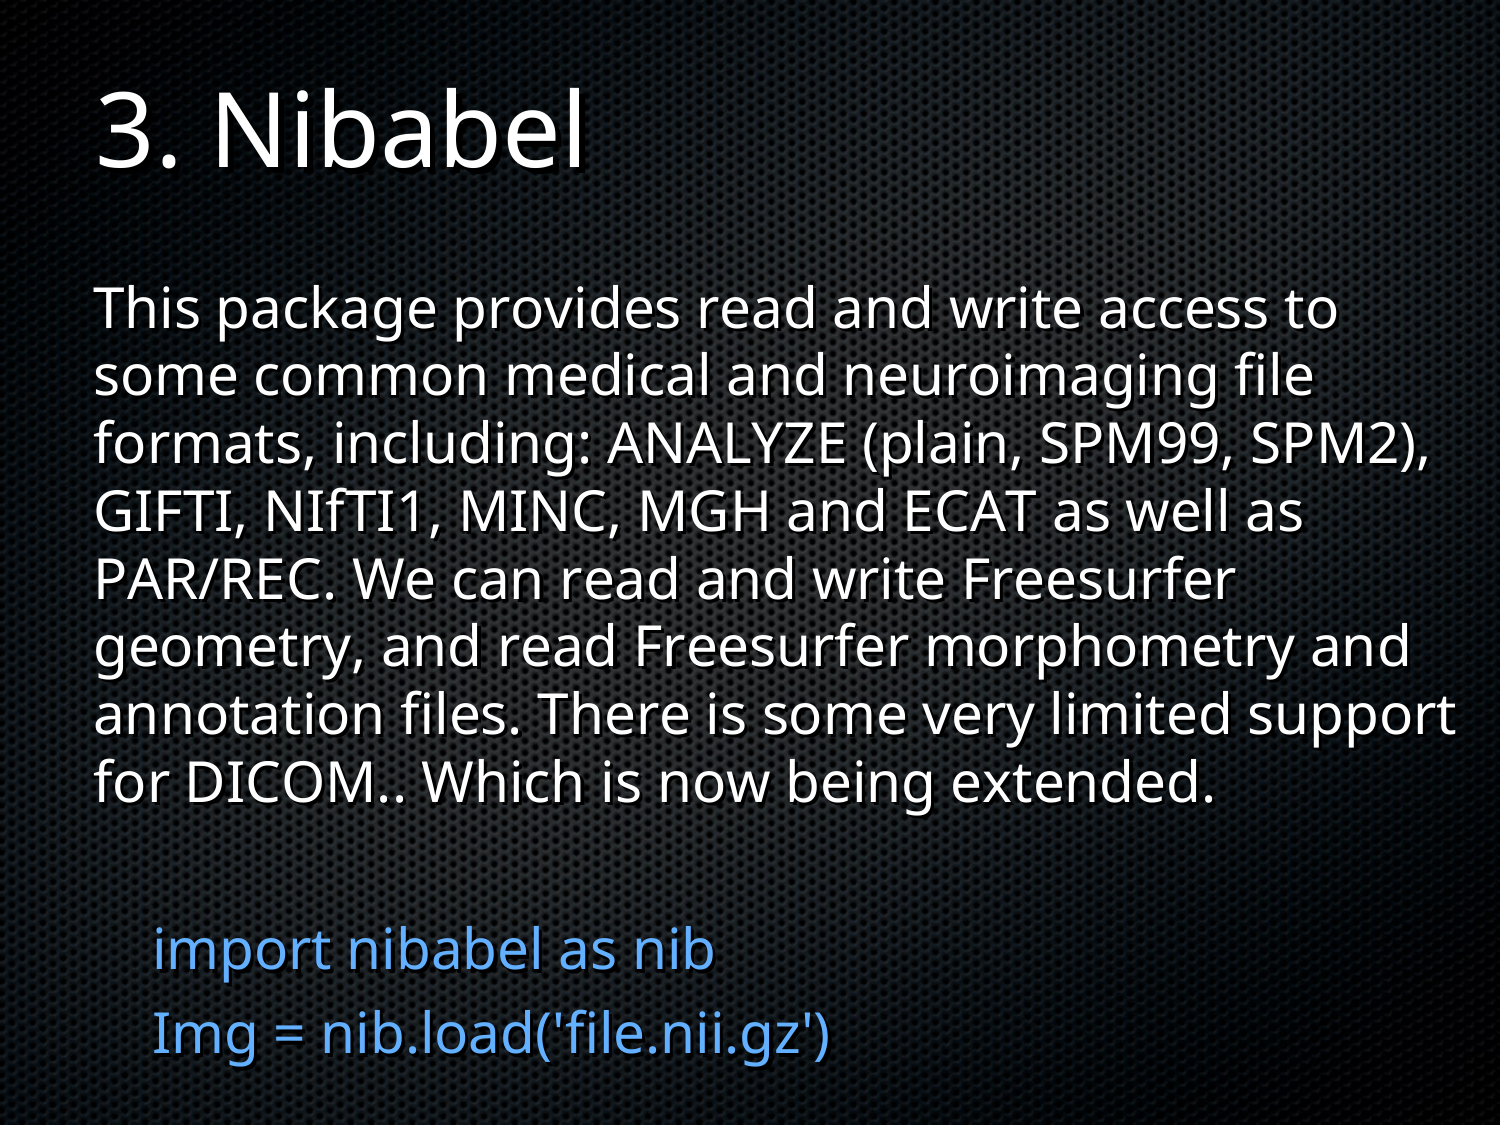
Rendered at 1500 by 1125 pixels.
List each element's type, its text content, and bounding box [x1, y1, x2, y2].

title 3. Nibabel [87, 54, 1392, 197]
list This package provides read and write access to some common medical and neuroimaging file formats, including: ANALYZE (plain, SPM99, SPM2), GIFTI, NIfTI1, MINC, MGH and ECAT as well as PAR/REC. We can read and write Freesurfer geometry, and read Freesurfer morphometry and annotation files. There is some very limited support for DICOM.. Which is now being extended. import nibabel as nib Img = nib.load('file.nii.gz') [85, 263, 1476, 1125]
picture [0, 0, 1500, 1125]
